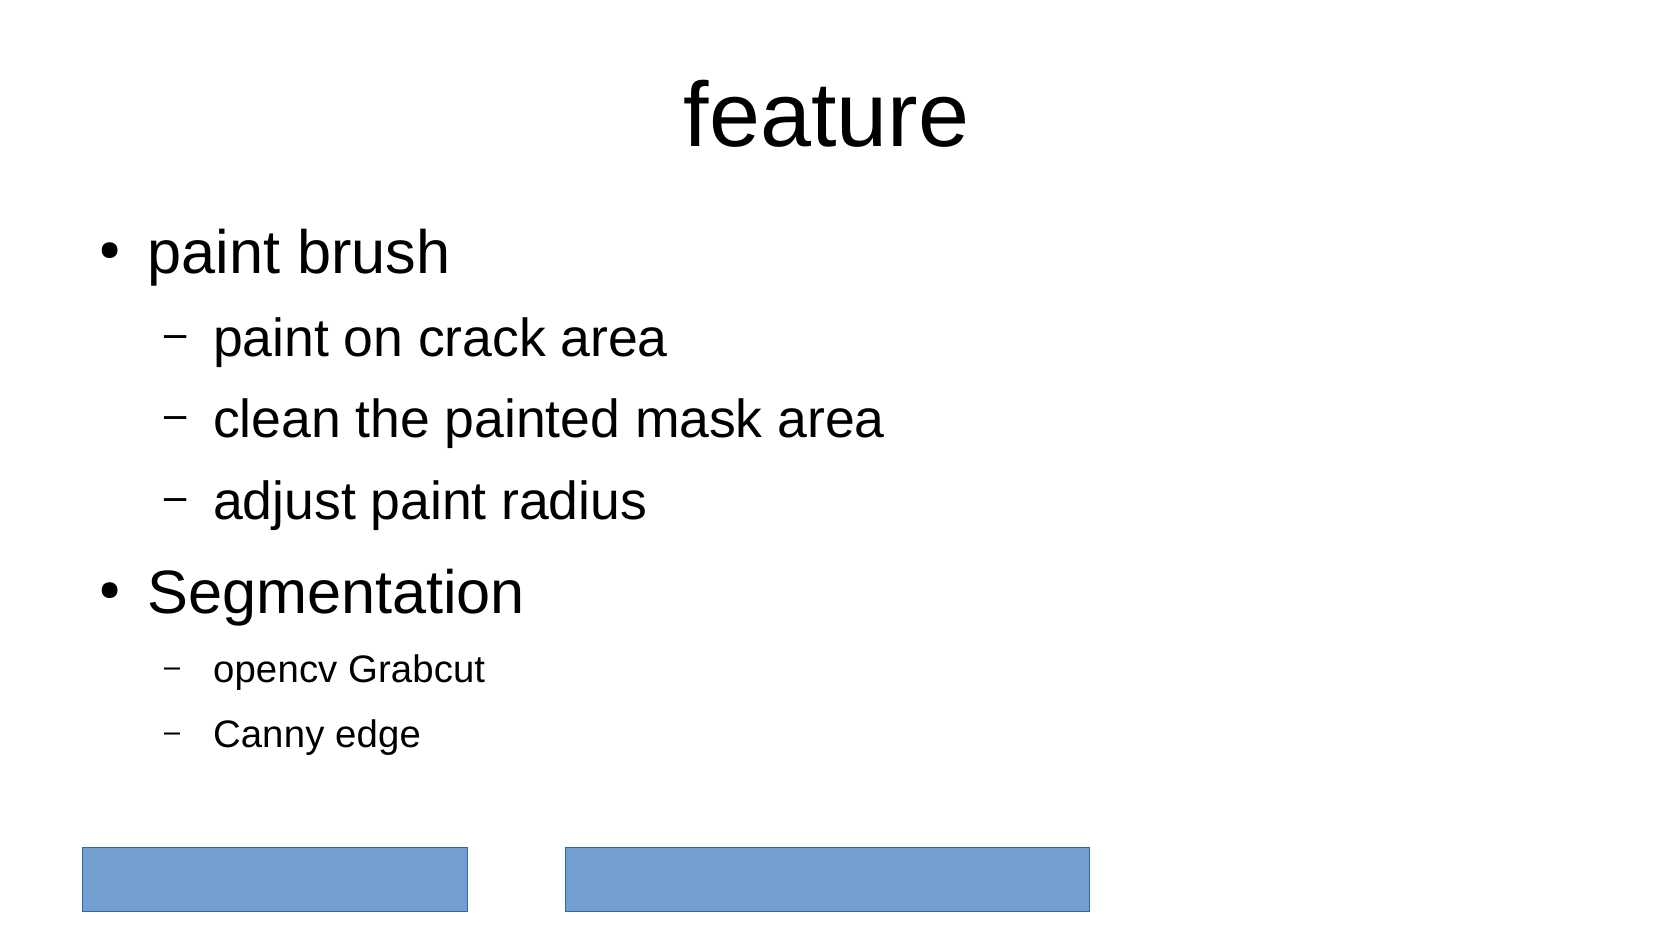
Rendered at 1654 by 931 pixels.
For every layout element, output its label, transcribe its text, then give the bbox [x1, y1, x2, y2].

list paint brush paint on crack area clean the painted mask area adjust paint radius Segmentation opencv Grabcut Canny edge [82, 217, 1571, 758]
title feature [82, 37, 1571, 193]
